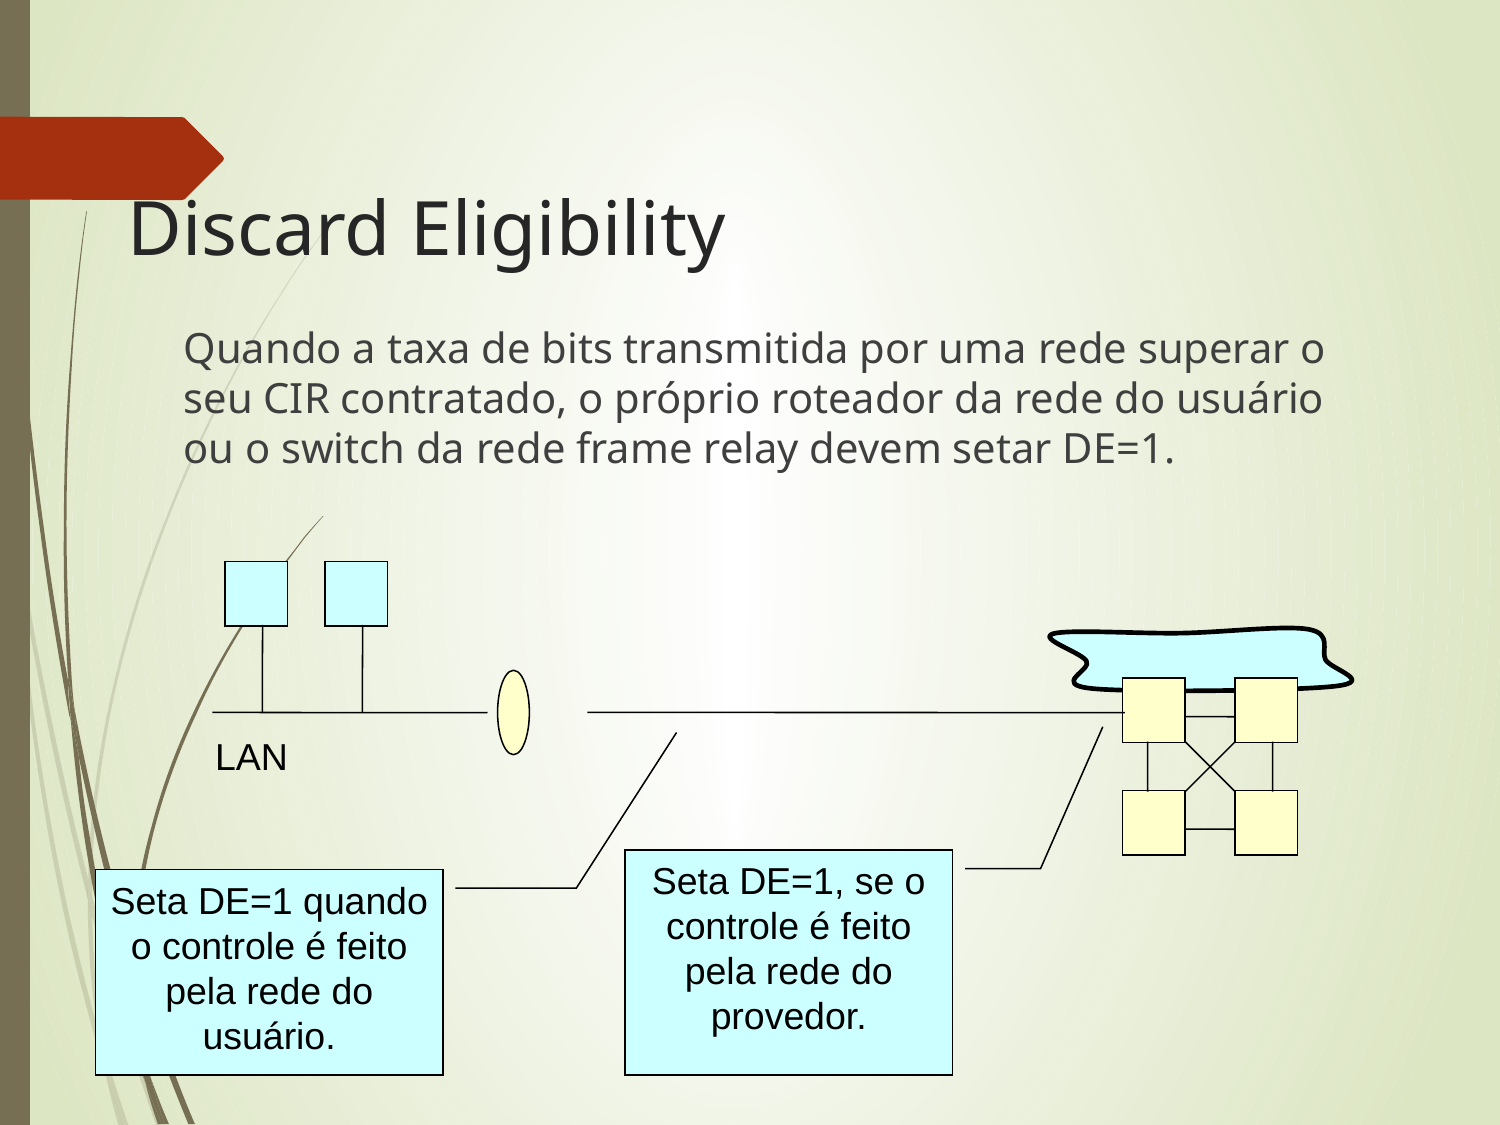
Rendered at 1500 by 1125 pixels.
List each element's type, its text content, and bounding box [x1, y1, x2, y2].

text_box [1049, 627, 1352, 743]
text_box [224, 561, 288, 626]
text_box [497, 670, 530, 755]
list Quando a taxa de bits transmitida por uma rede superar o seu CIR contratado, o próprio roteador da rede do usuário ou o switch da rede frame relay devem setar DE=1. [112, 314, 1387, 500]
title Discard Eligibility [112, 172, 1387, 314]
text_box LAN [199, 724, 304, 786]
text_box [1122, 790, 1186, 856]
text_box Seta DE=1 quando o controle é feito pela rede do usuário. [96, 869, 443, 1075]
text_box [1235, 790, 1298, 856]
text_box Seta DE=1, se o controle é feito pela rede do provedor. [625, 850, 953, 1075]
text_box [324, 561, 388, 626]
